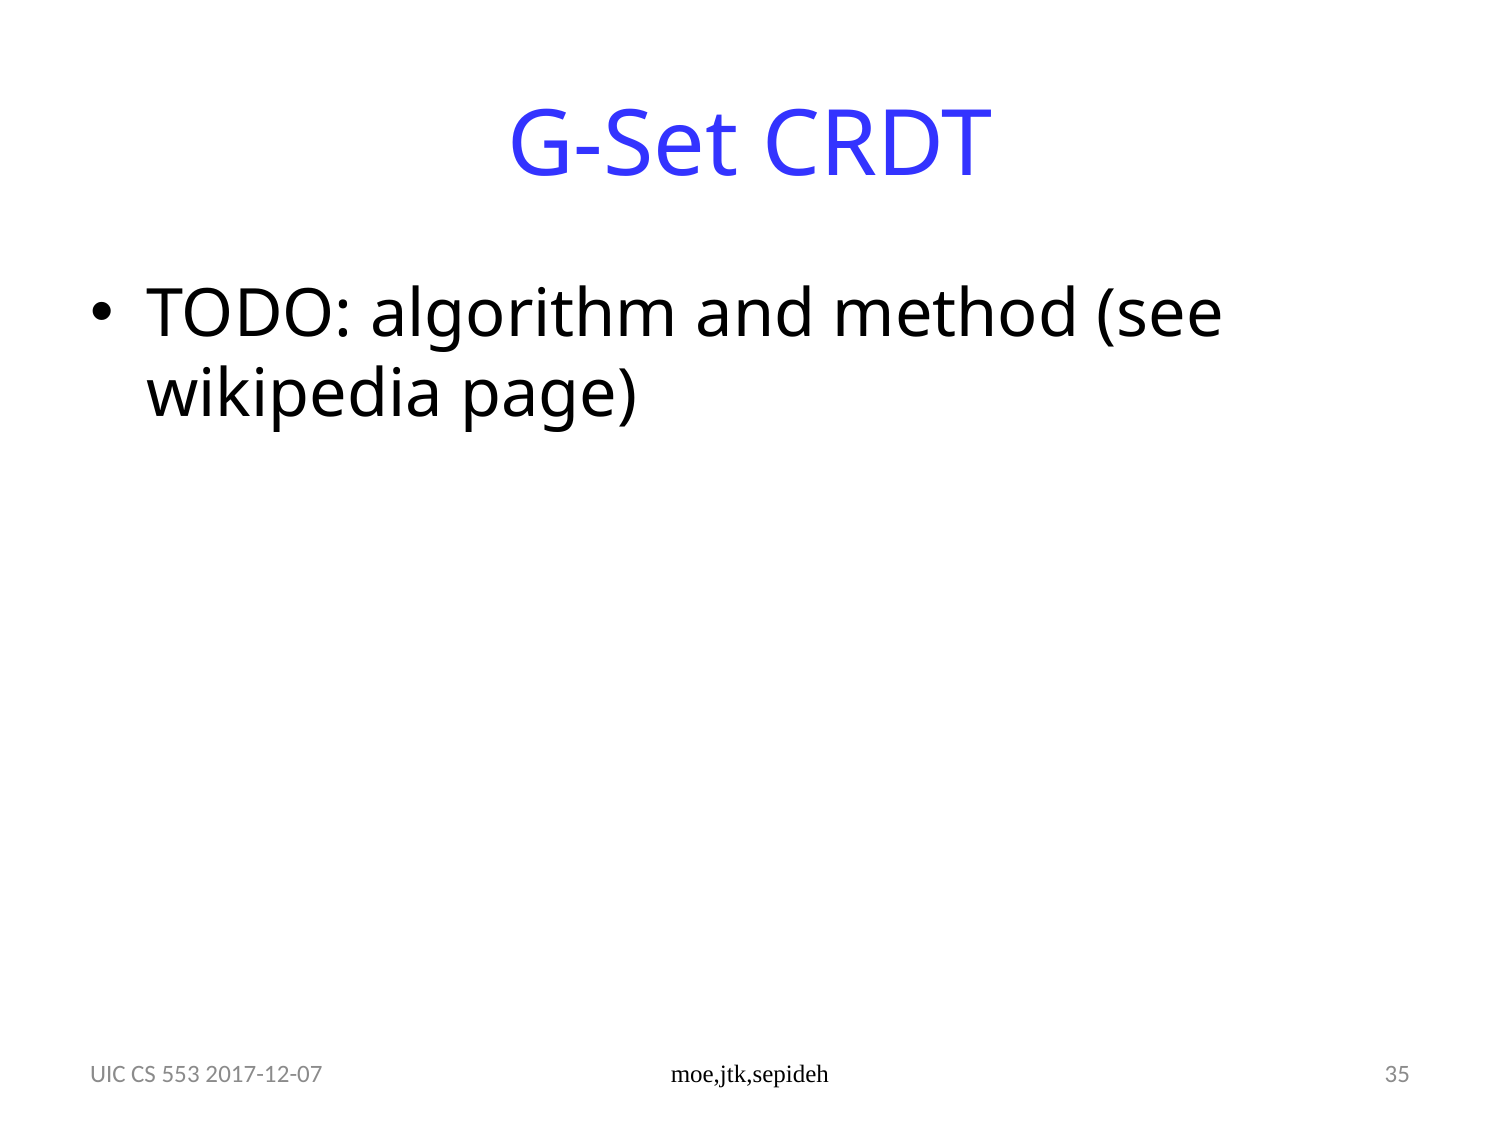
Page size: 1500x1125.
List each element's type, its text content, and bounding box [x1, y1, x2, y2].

list TODO: algorithm and method (see wikipedia page) [75, 262, 1425, 1005]
title G-Set CRDT [75, 45, 1425, 233]
